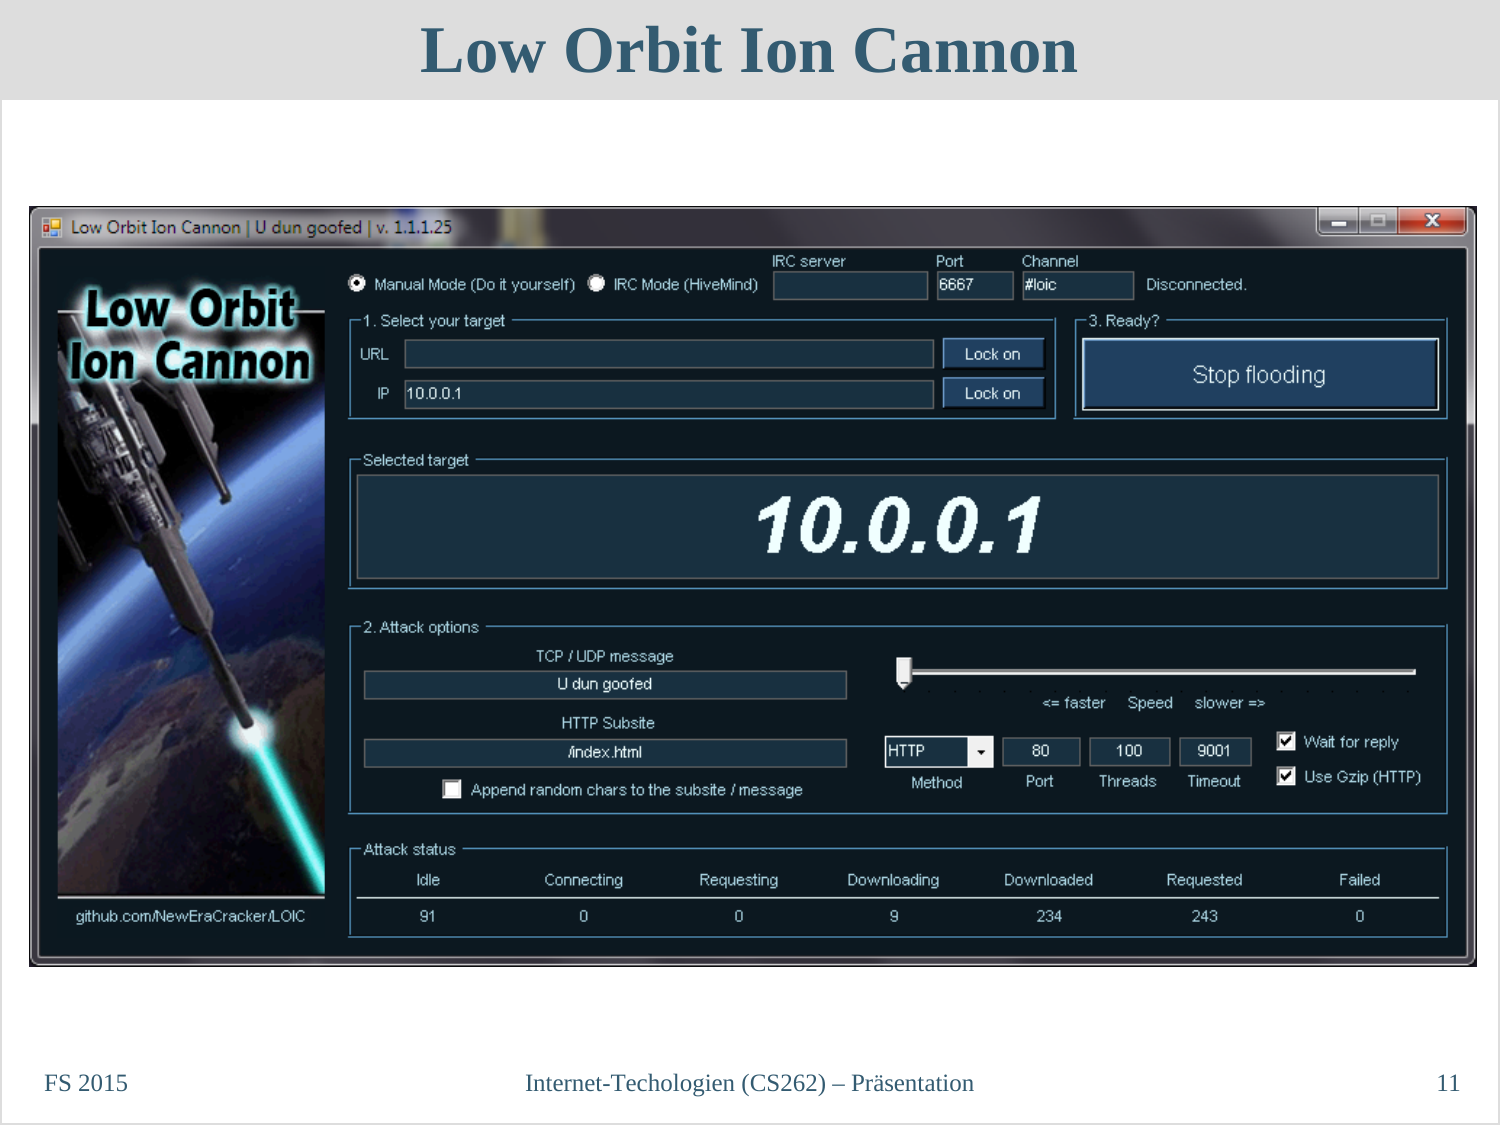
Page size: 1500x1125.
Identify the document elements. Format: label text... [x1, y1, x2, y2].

text_box Internet-Techologien (CS262) – Präsentation [300, 1058, 1201, 1107]
title Low Orbit Ion Cannon [0, 0, 1500, 100]
text_box <number> [1375, 1058, 1477, 1097]
text_box FS 2015 [29, 1058, 195, 1097]
picture [29, 206, 1477, 967]
